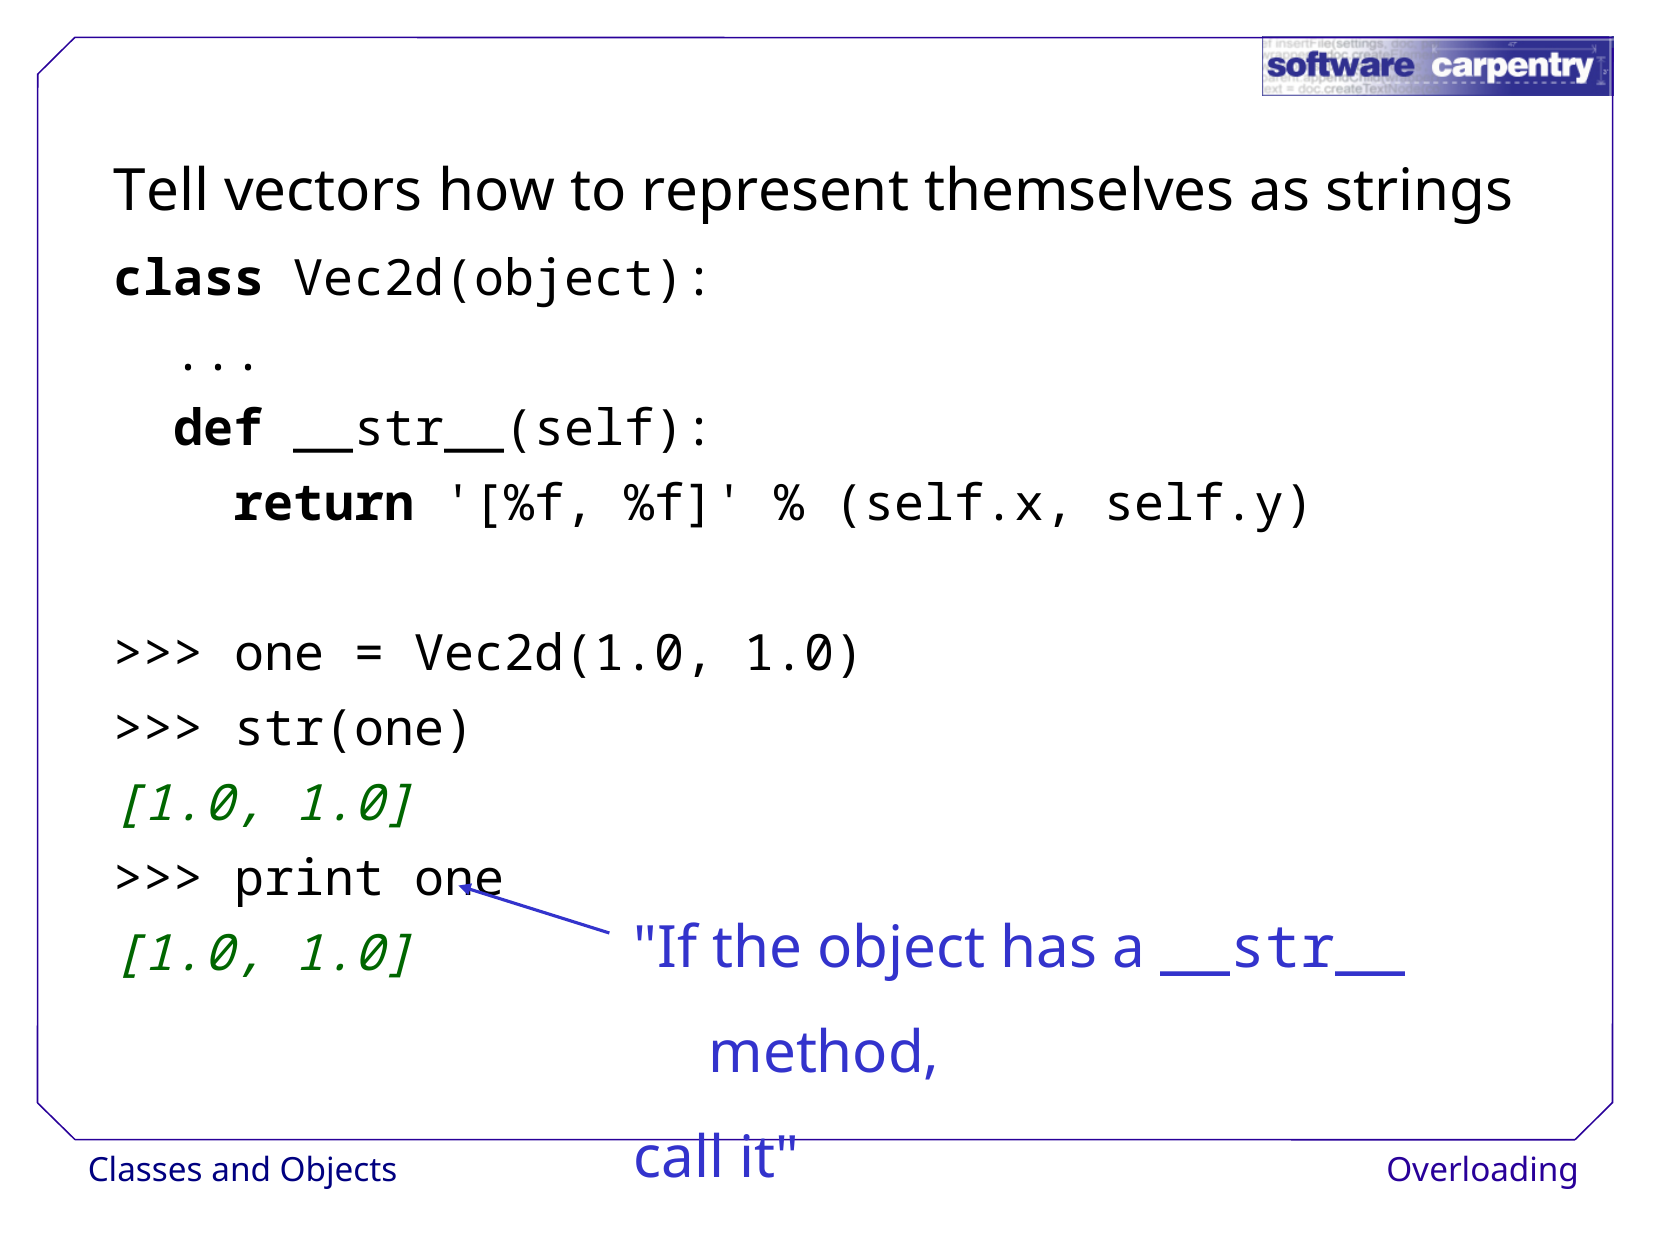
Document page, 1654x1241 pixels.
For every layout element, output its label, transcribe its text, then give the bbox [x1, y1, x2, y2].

text_box class Vec2d(object): ... def __str__(self): return '[%f, %f]' % (self.x, self.y) >>> one = Vec2d(1.0, 1.0) >>> str(one) [1.0, 1.0] >>> print one [1.0, 1.0] [99, 223, 1517, 989]
picture [1262, 36, 1614, 96]
text_box Tell vectors how to represent themselves as strings [99, 109, 1546, 231]
text_box "If the object has a __str__ method, call it" [619, 866, 1630, 1198]
